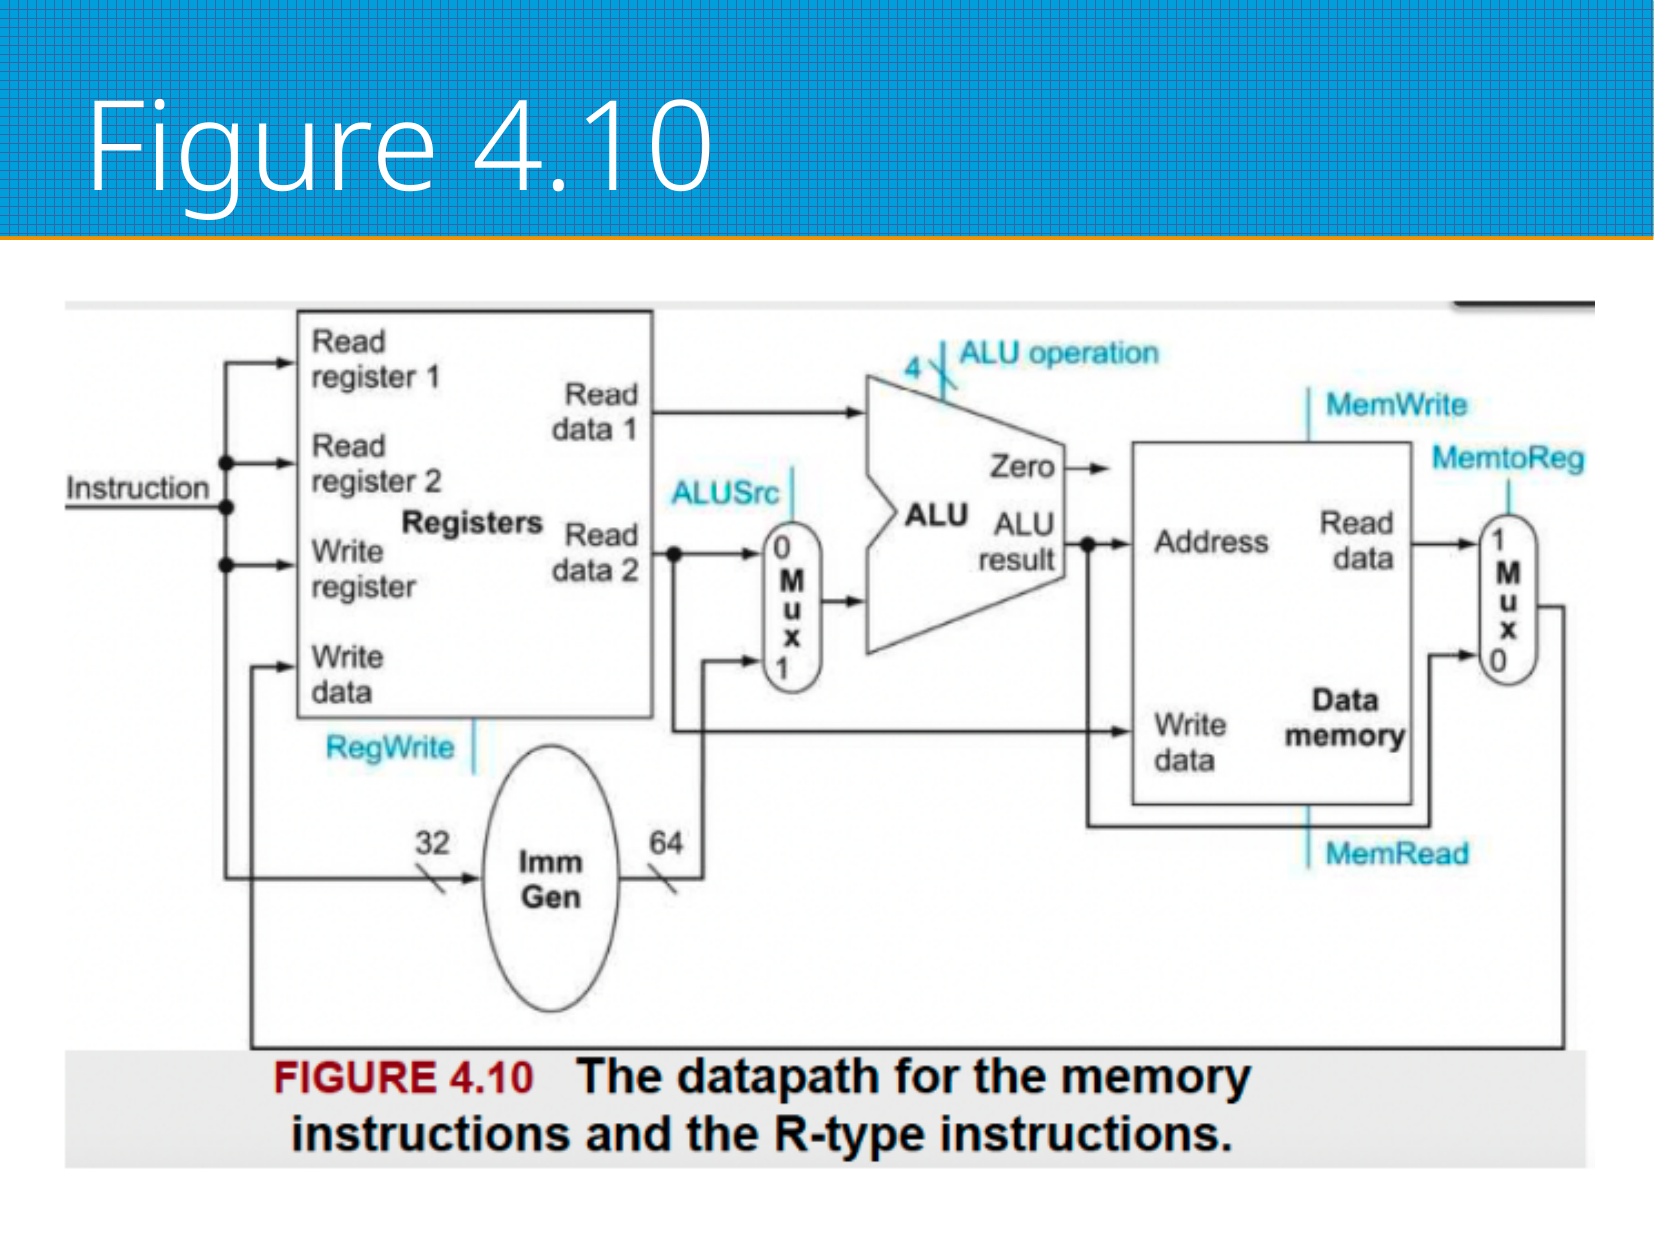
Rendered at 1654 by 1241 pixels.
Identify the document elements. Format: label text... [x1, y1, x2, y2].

title Figure 4.10 [82, 19, 1571, 227]
picture [59, 295, 1595, 1171]
